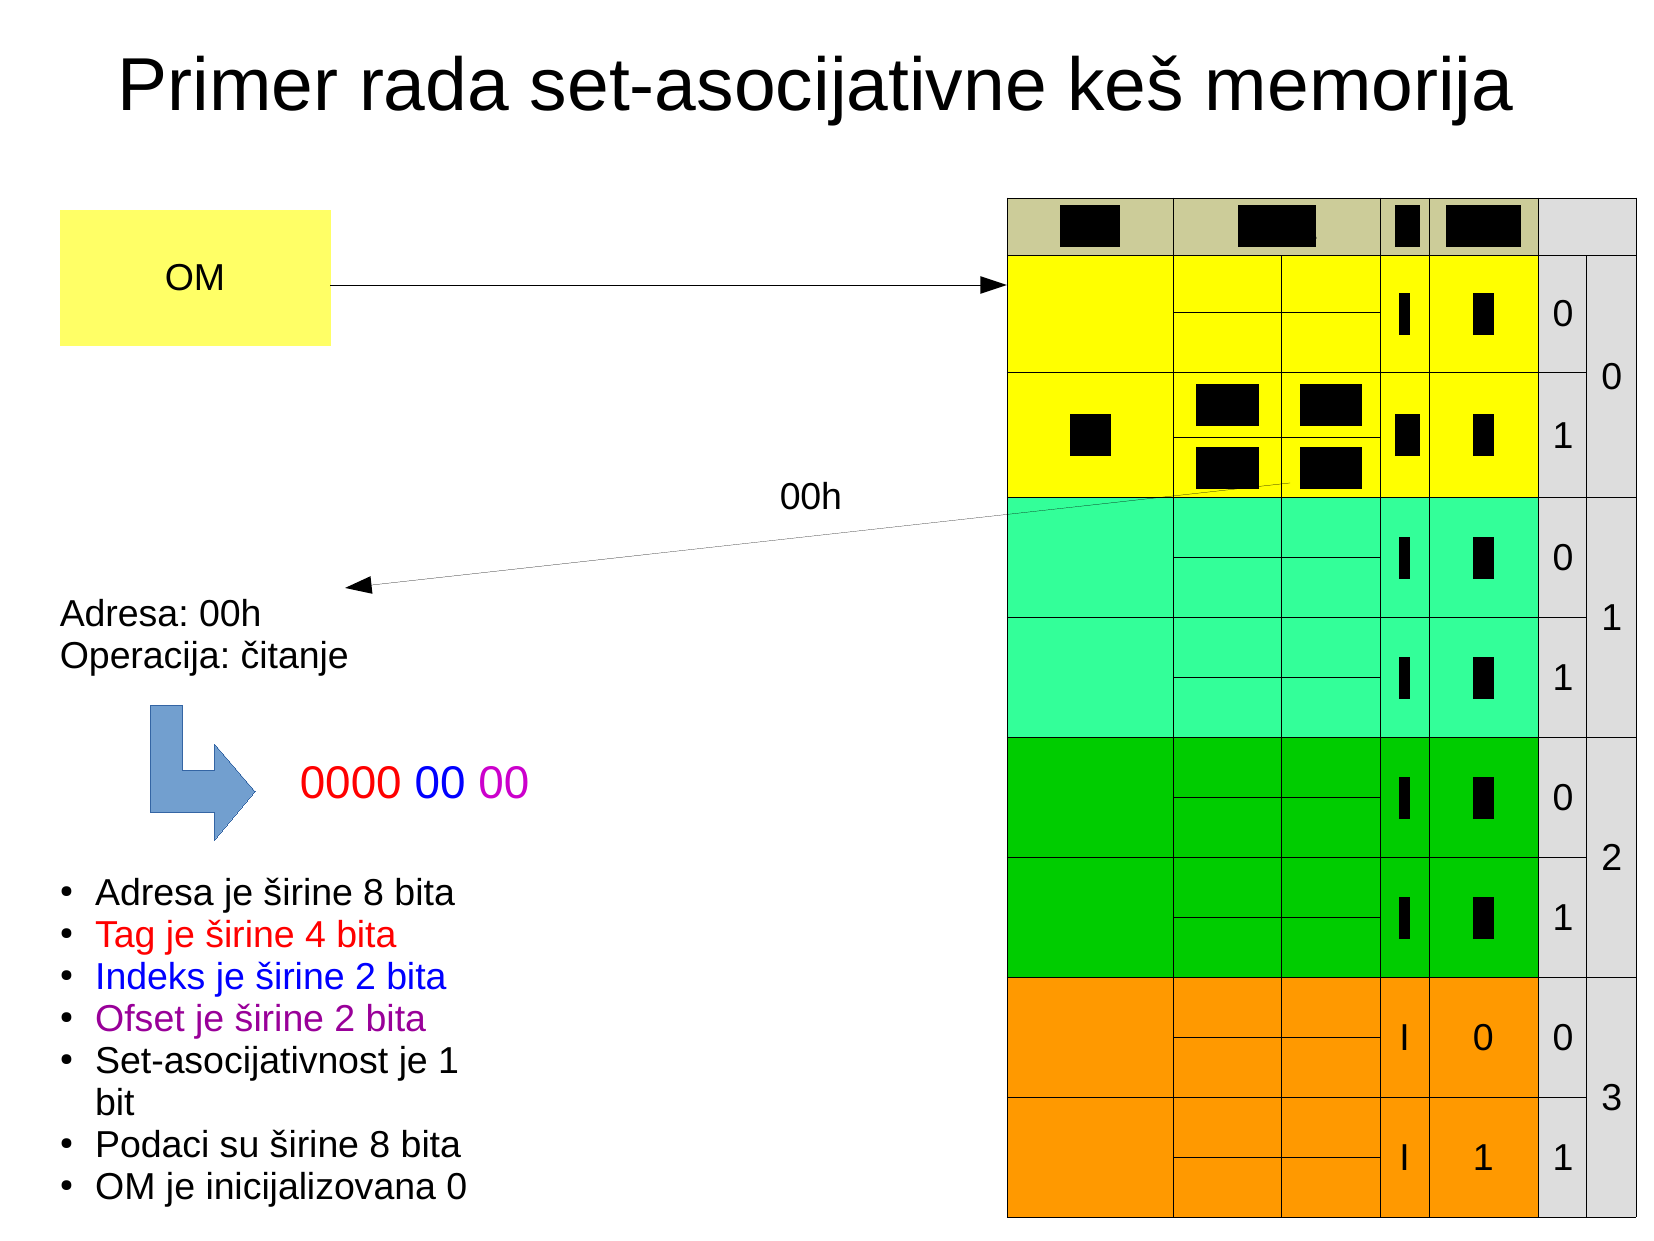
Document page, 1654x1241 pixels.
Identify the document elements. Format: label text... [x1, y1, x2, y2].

table_cell 00h [1282, 373, 1380, 437]
table_cell 0h [1008, 373, 1173, 497]
table_cell 1 [1539, 618, 1586, 737]
table_cell 0 [1430, 498, 1538, 617]
table_cell [1008, 618, 1173, 737]
title Primer rada set-asocijativne keš memorija [71, 19, 1561, 151]
table_cell I [1381, 1098, 1429, 1217]
table_cell 1 [1539, 373, 1586, 497]
table_cell 00h [1174, 373, 1281, 437]
table_cell 0 [1539, 978, 1586, 1097]
text_box 0000 00 00 [285, 750, 796, 817]
table_cell I [1381, 618, 1429, 737]
table_cell I [1381, 256, 1429, 372]
table_cell [1282, 313, 1380, 372]
table_cell 1 [1587, 498, 1636, 737]
table_header [1539, 199, 1636, 255]
table_cell [1282, 1038, 1380, 1097]
table_cell I [1381, 738, 1429, 857]
table_cell [1174, 978, 1281, 1037]
table_cell 1 [1430, 373, 1538, 497]
table_cell [1282, 858, 1380, 917]
text_box [150, 705, 256, 841]
table_cell 1 [1539, 858, 1586, 977]
table_cell [1008, 498, 1144, 514]
table_header S [1381, 199, 1429, 255]
table_cell [1174, 618, 1281, 677]
table_cell 2 [1587, 738, 1636, 977]
table_cell [1282, 498, 1380, 557]
text_box 00h [765, 468, 871, 526]
table_cell 1 [1430, 1098, 1538, 1217]
table_cell 00h [1174, 438, 1281, 495]
table_cell [1174, 313, 1281, 372]
text_box Adresa: 00h Operacija: čitanje [45, 585, 391, 684]
table_cell V [1381, 373, 1429, 497]
table_cell 00h [1174, 485, 1281, 497]
table_cell [1282, 918, 1380, 977]
table_cell [1282, 1158, 1380, 1217]
table_cell [1282, 678, 1380, 737]
table_cell [1174, 498, 1281, 557]
table_cell [1174, 798, 1281, 857]
table_cell [1282, 558, 1380, 617]
table_cell [1174, 1038, 1281, 1097]
table_cell 0 [1430, 738, 1538, 857]
table_cell [1008, 738, 1173, 857]
table_cell 0 [1430, 256, 1538, 372]
table_cell [1174, 256, 1281, 312]
table_cell I [1381, 978, 1429, 1097]
table_cell 0 [1587, 256, 1636, 497]
text_box OM [60, 210, 331, 346]
table_cell [1282, 256, 1380, 312]
table_cell [1174, 918, 1281, 977]
table_cell 1 [1430, 618, 1538, 737]
table_cell 1 [1430, 858, 1538, 977]
table_cell 3 [1587, 978, 1636, 1217]
table_cell 0 [1430, 978, 1538, 1097]
table_cell I [1381, 858, 1429, 977]
table_cell 00h [1282, 438, 1380, 497]
table_cell [1282, 798, 1380, 857]
table_cell [1282, 618, 1380, 677]
table_cell [1174, 1098, 1281, 1157]
table_cell [1008, 858, 1173, 977]
table_cell [1174, 678, 1281, 737]
table_header Tag [1008, 199, 1173, 255]
table_cell [1174, 1158, 1281, 1217]
table_cell [1174, 858, 1281, 917]
table_cell [1282, 978, 1380, 1037]
table_cell [1008, 1098, 1173, 1217]
table_cell 0 [1539, 498, 1586, 617]
table_cell [1008, 256, 1173, 372]
table_cell 0 [1539, 256, 1586, 372]
table_cell I [1381, 498, 1429, 617]
table_cell 1 [1539, 1098, 1586, 1217]
table_cell [1174, 738, 1281, 797]
table_header Data [1174, 199, 1380, 255]
table_cell [1008, 978, 1173, 1097]
table_header LRU [1430, 199, 1538, 255]
table_cell 0 [1539, 738, 1586, 857]
text_box Adresa je širine 8 bita Tag je širine 4 bita Indeks je širine 2 bita Ofset je širine 2 bita Set-asocijativnost je 1 bit Podaci su širine 8 bita OM je inicijalizovana 0 [45, 864, 496, 1216]
table_cell [1282, 738, 1380, 797]
table_cell [1282, 1098, 1380, 1157]
table_cell [1008, 498, 1173, 617]
table_cell [1174, 558, 1281, 617]
